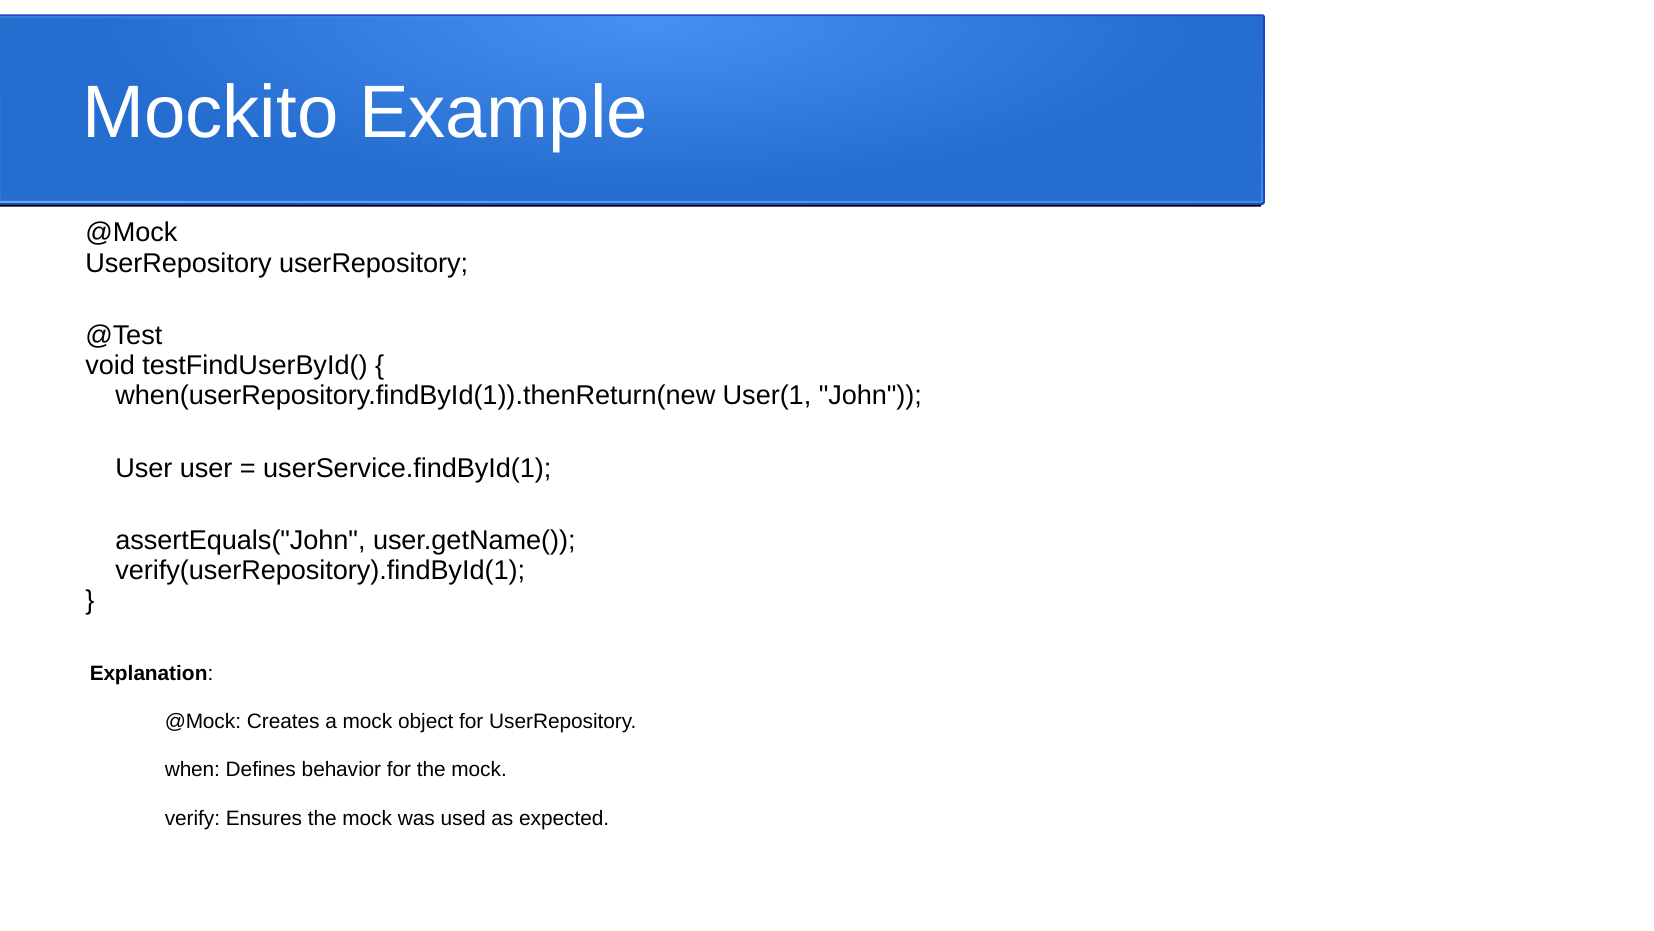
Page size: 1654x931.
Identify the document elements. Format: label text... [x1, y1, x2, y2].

text_box Explanation: @Mock: Creates a mock object for UserRepository. when: Defines behavior for the mock. verify: Ensures the mock was used as expected. [75, 654, 796, 886]
text_box @Mock UserRepository userRepository; @Test void testFindUserById() { when(userRepository.findById(1)).thenReturn(new User(1, "John")); User user = userService.findById(1); assertEquals("John", user.getName()); verify(userRepository).findById(1); } [70, 210, 1261, 631]
title Mockito Example [82, 35, 1235, 189]
